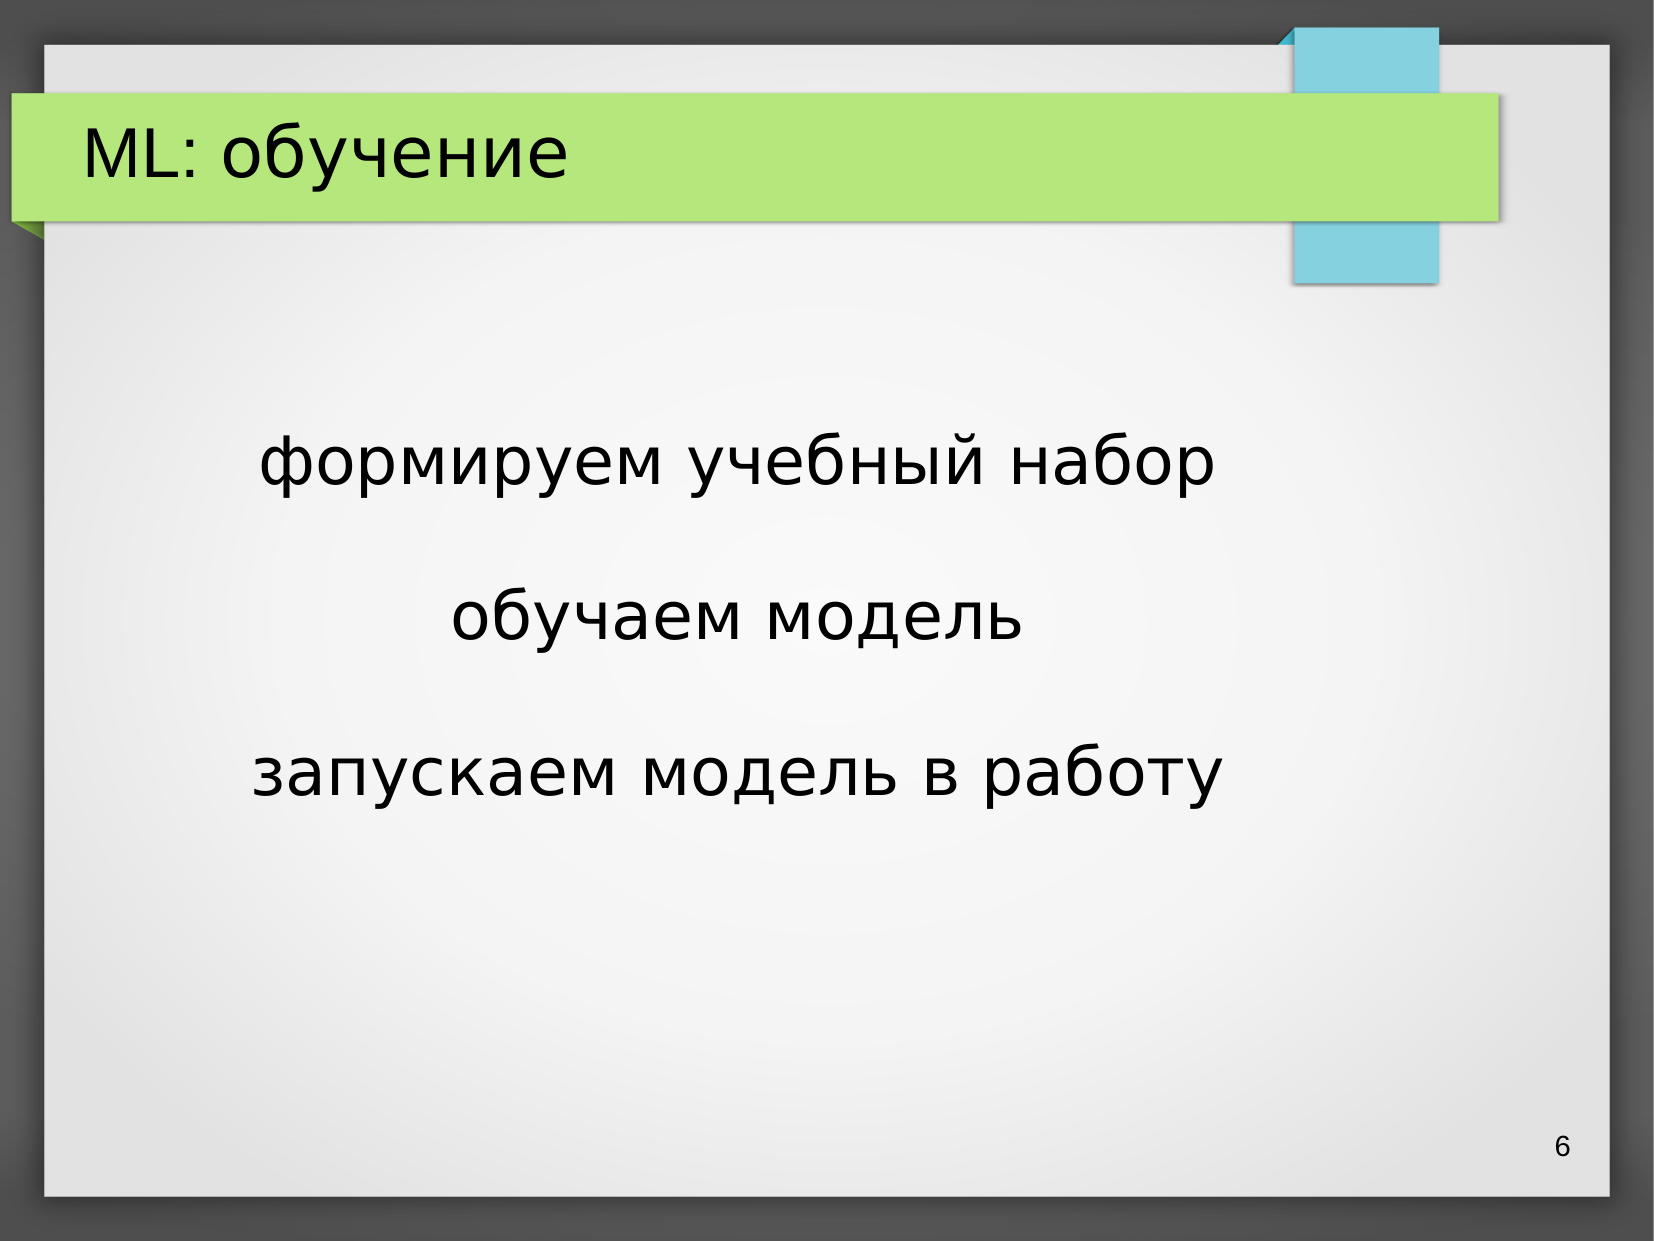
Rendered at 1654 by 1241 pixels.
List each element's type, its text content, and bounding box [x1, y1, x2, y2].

subtitle формируем учебный набор обучаем модель запускаем модель в работу [248, 377, 1229, 934]
picture [0, 0, 1654, 1241]
title ML: обучение [82, 49, 1571, 257]
